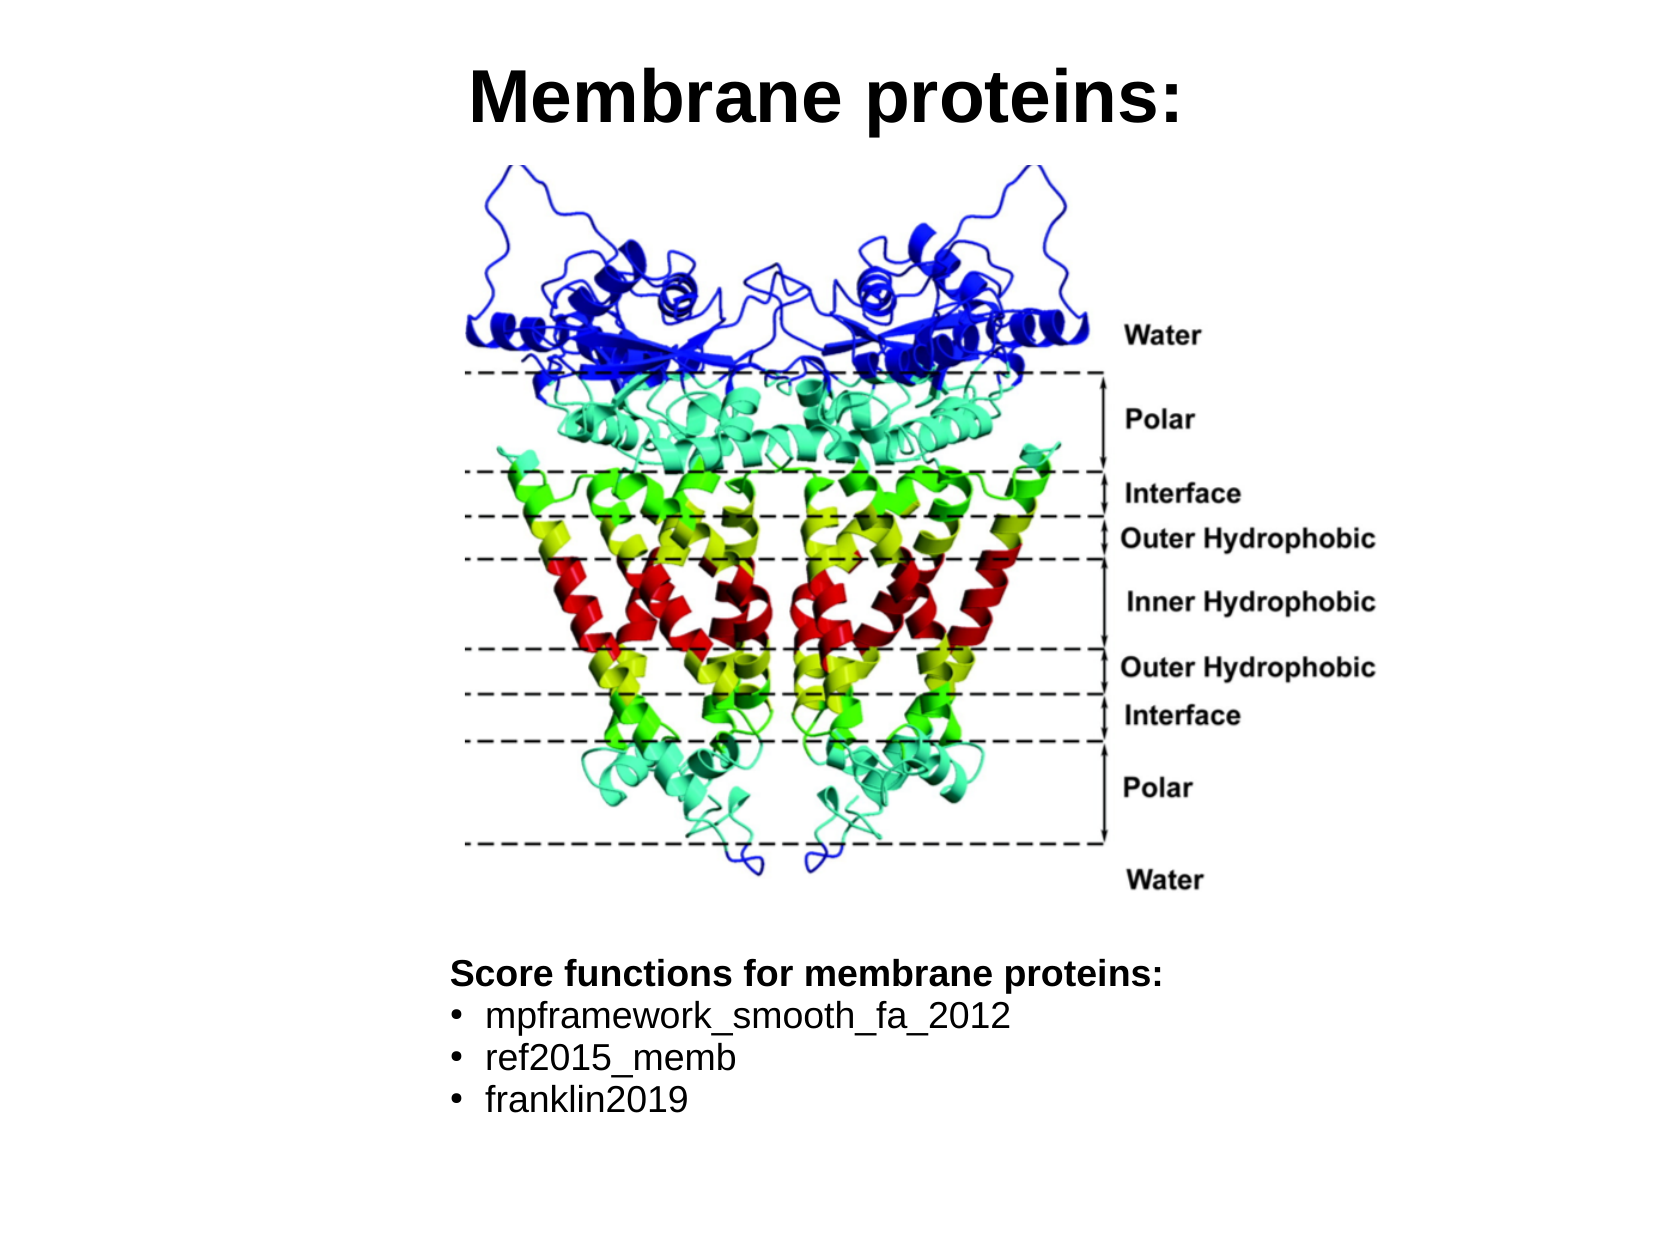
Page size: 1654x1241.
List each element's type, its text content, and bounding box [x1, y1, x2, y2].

text_box Score functions for membrane proteins: mpframework_smooth_fa_2012 ref2015_memb franklin2019 [435, 945, 1231, 1168]
text_box Membrane proteins: [0, 47, 1654, 146]
picture [464, 165, 1377, 893]
